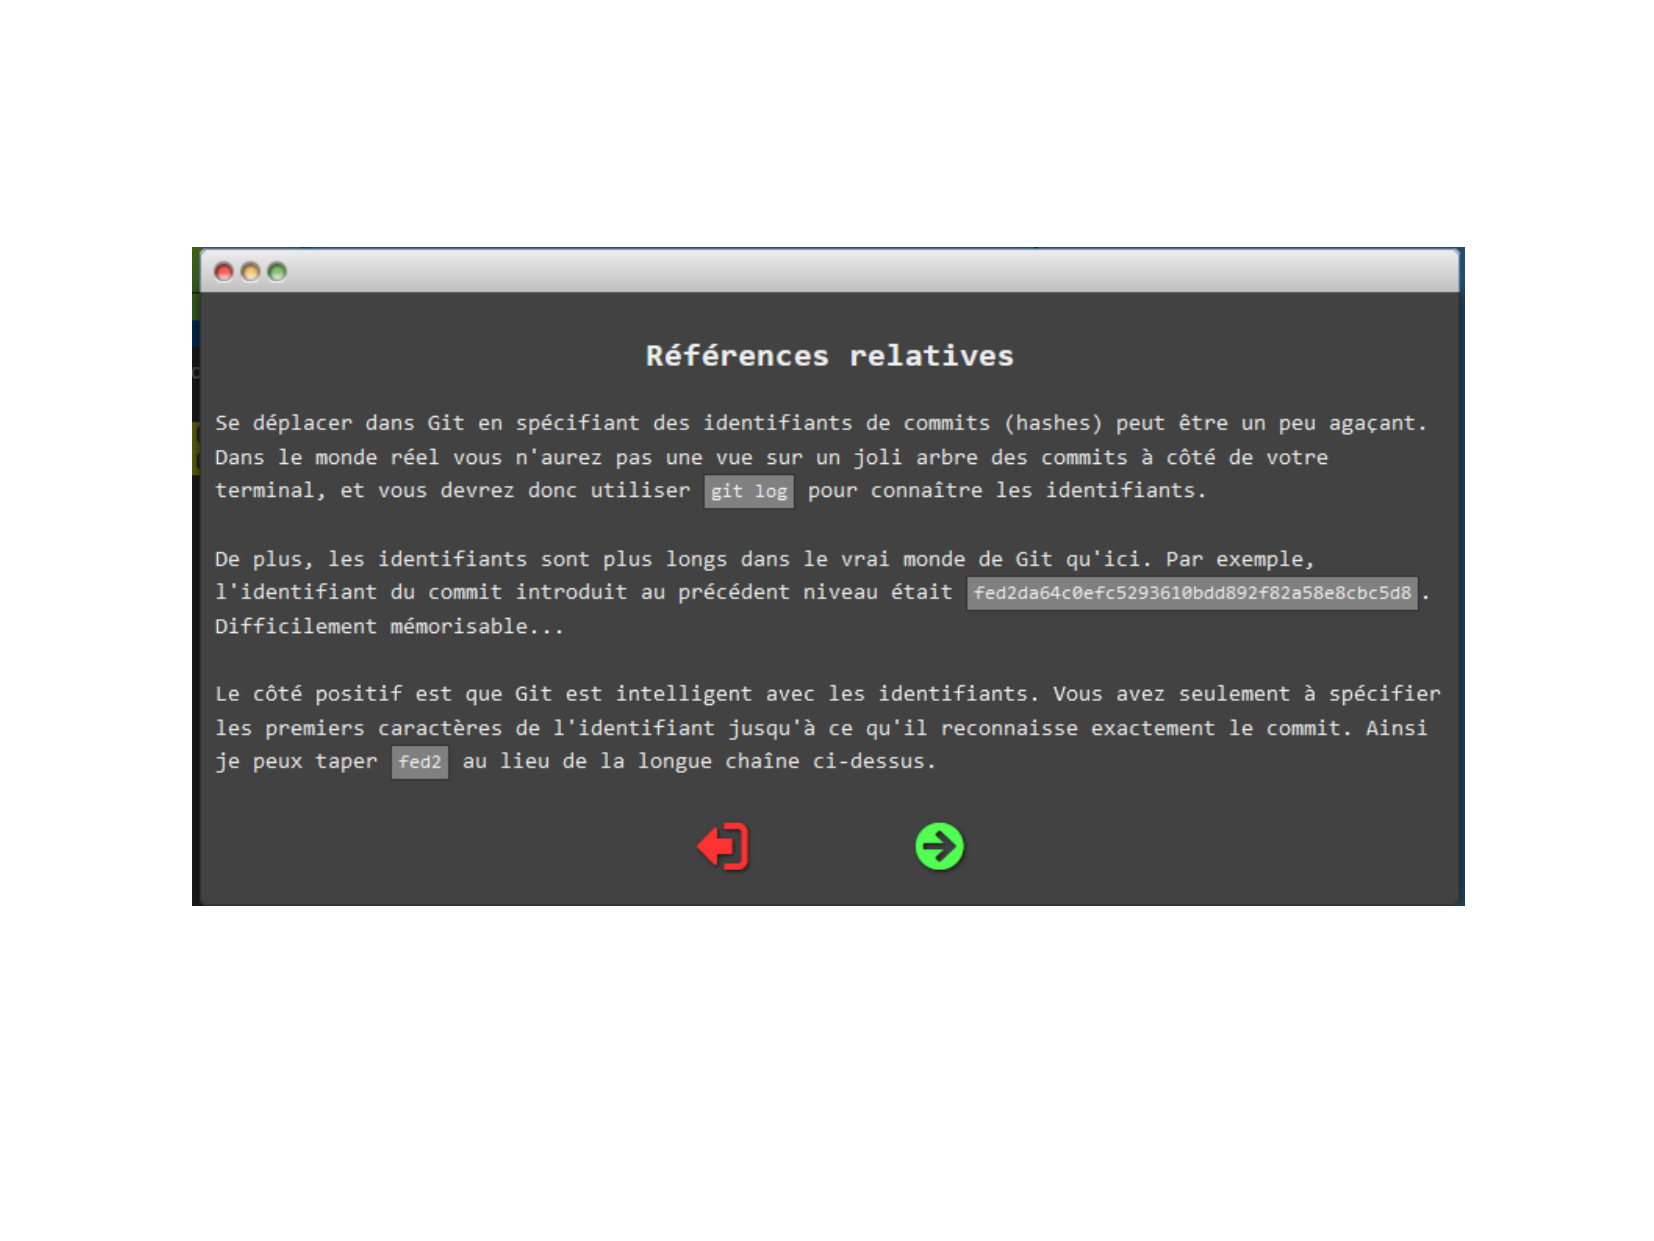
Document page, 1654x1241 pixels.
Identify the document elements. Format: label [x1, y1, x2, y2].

picture [192, 247, 1465, 906]
